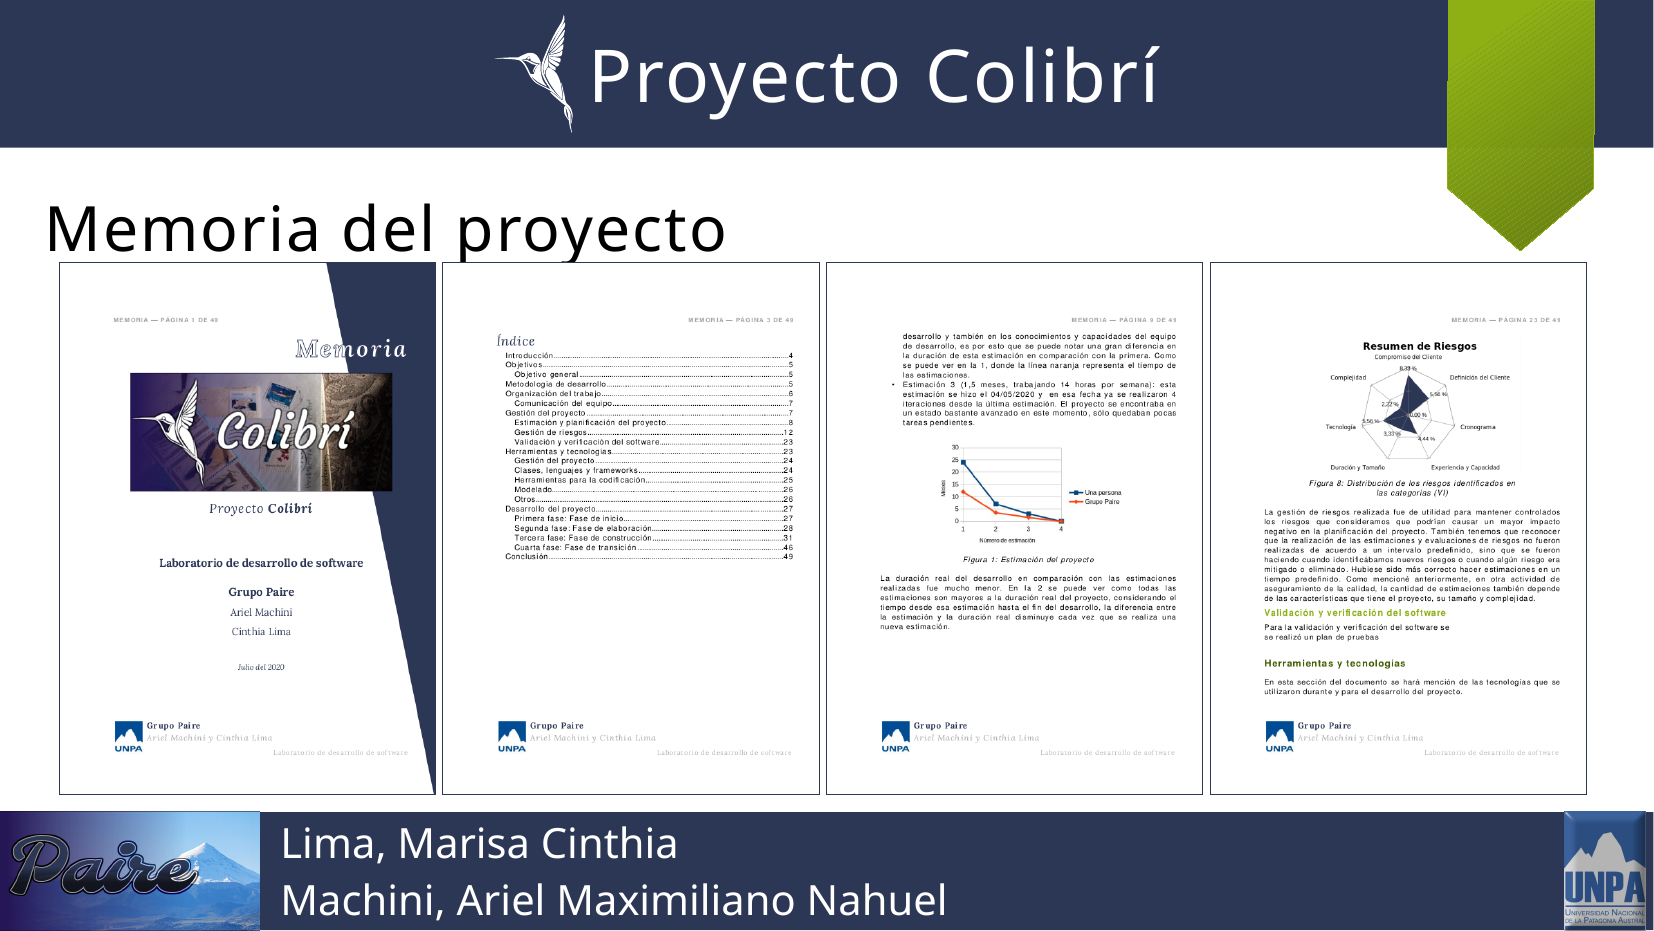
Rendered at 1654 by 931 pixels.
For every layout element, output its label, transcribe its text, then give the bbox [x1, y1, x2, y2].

picture [1564, 811, 1646, 931]
picture [442, 262, 820, 795]
picture [59, 262, 436, 795]
text_box [260, 812, 265, 931]
text_box Proyecto Colibrí [556, 20, 1192, 127]
text_box [1646, 812, 1654, 931]
picture [0, 811, 260, 931]
picture [494, 14, 573, 133]
text_box Memoria del proyecto [29, 177, 1625, 266]
text_box [1001, 812, 1564, 931]
text_box Lima, Marisa Cinthia Machini, Ariel Maximiliano Nahuel [265, 812, 1001, 931]
text_box [0, 0, 1654, 177]
picture [826, 262, 1203, 795]
picture [1210, 262, 1587, 795]
